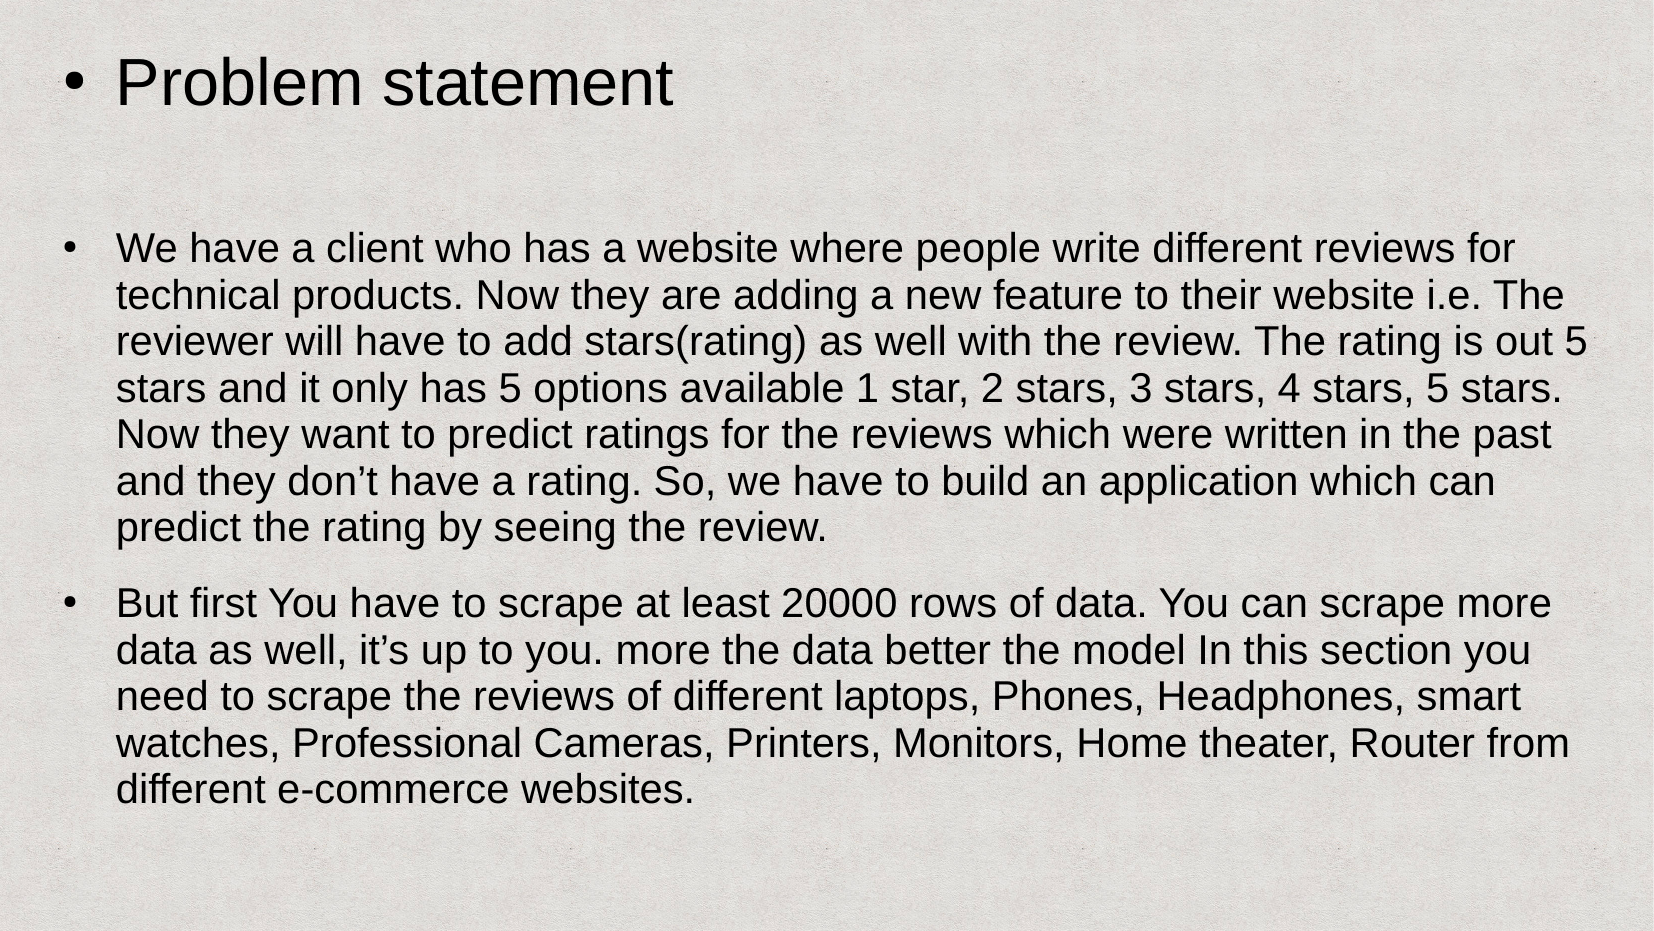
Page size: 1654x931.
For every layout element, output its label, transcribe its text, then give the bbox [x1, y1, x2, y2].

picture [0, 0, 1654, 931]
list Problem statement We have a client who has a website where people write different reviews for technical products. Now they are adding a new feature to their website i.e. The reviewer will have to add stars(rating) as well with the review. The rating is out 5 stars and it only has 5 options available 1 star, 2 stars, 3 stars, 4 stars, 5 stars. Now they want to predict ratings for the reviews which were written in the past and they don’t have a rating. So, we have to build an application which can predict the rating by seeing the review. But first You have to scrape at least 20000 rows of data. You can scrape more data as well, it’s up to you. more the data better the model In this section you need to scrape the reviews of different laptops, Phones, Headphones, smart watches, Professional Cameras, Printers, Monitors, Home theater, Router from different e-commerce websites. [45, 45, 1606, 886]
